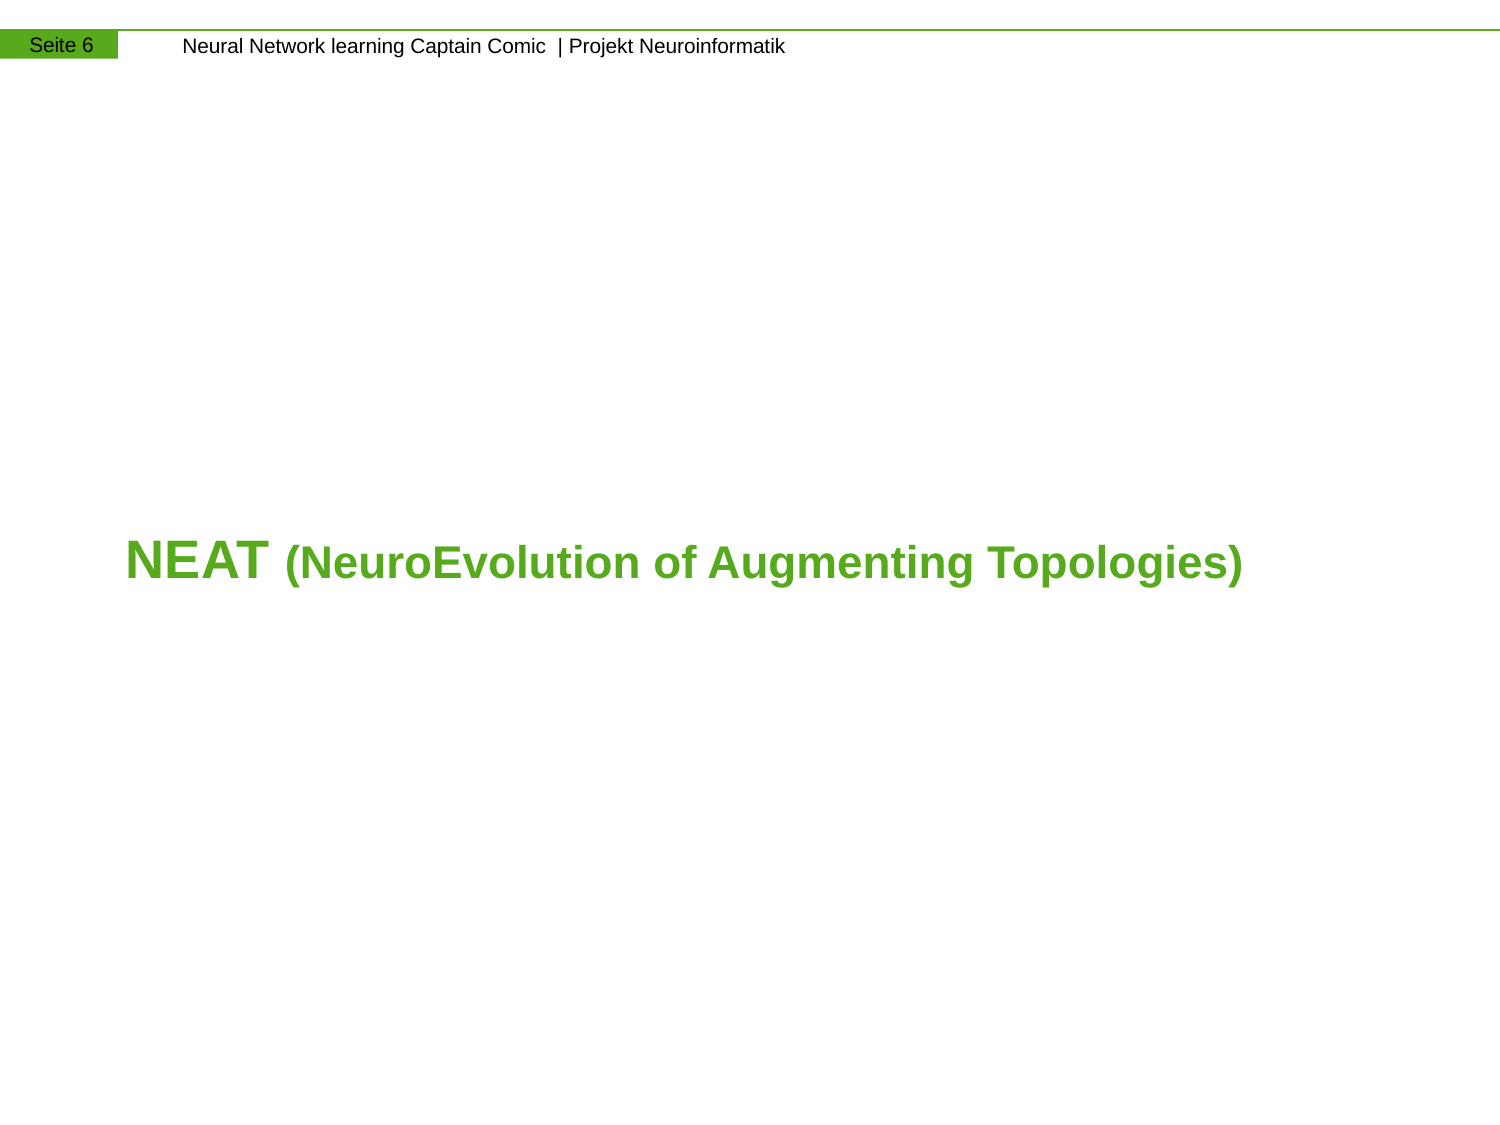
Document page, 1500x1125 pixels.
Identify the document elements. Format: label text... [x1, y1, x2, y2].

title NEAT (NeuroEvolution of Augmenting Topologies) [125, 506, 1406, 615]
